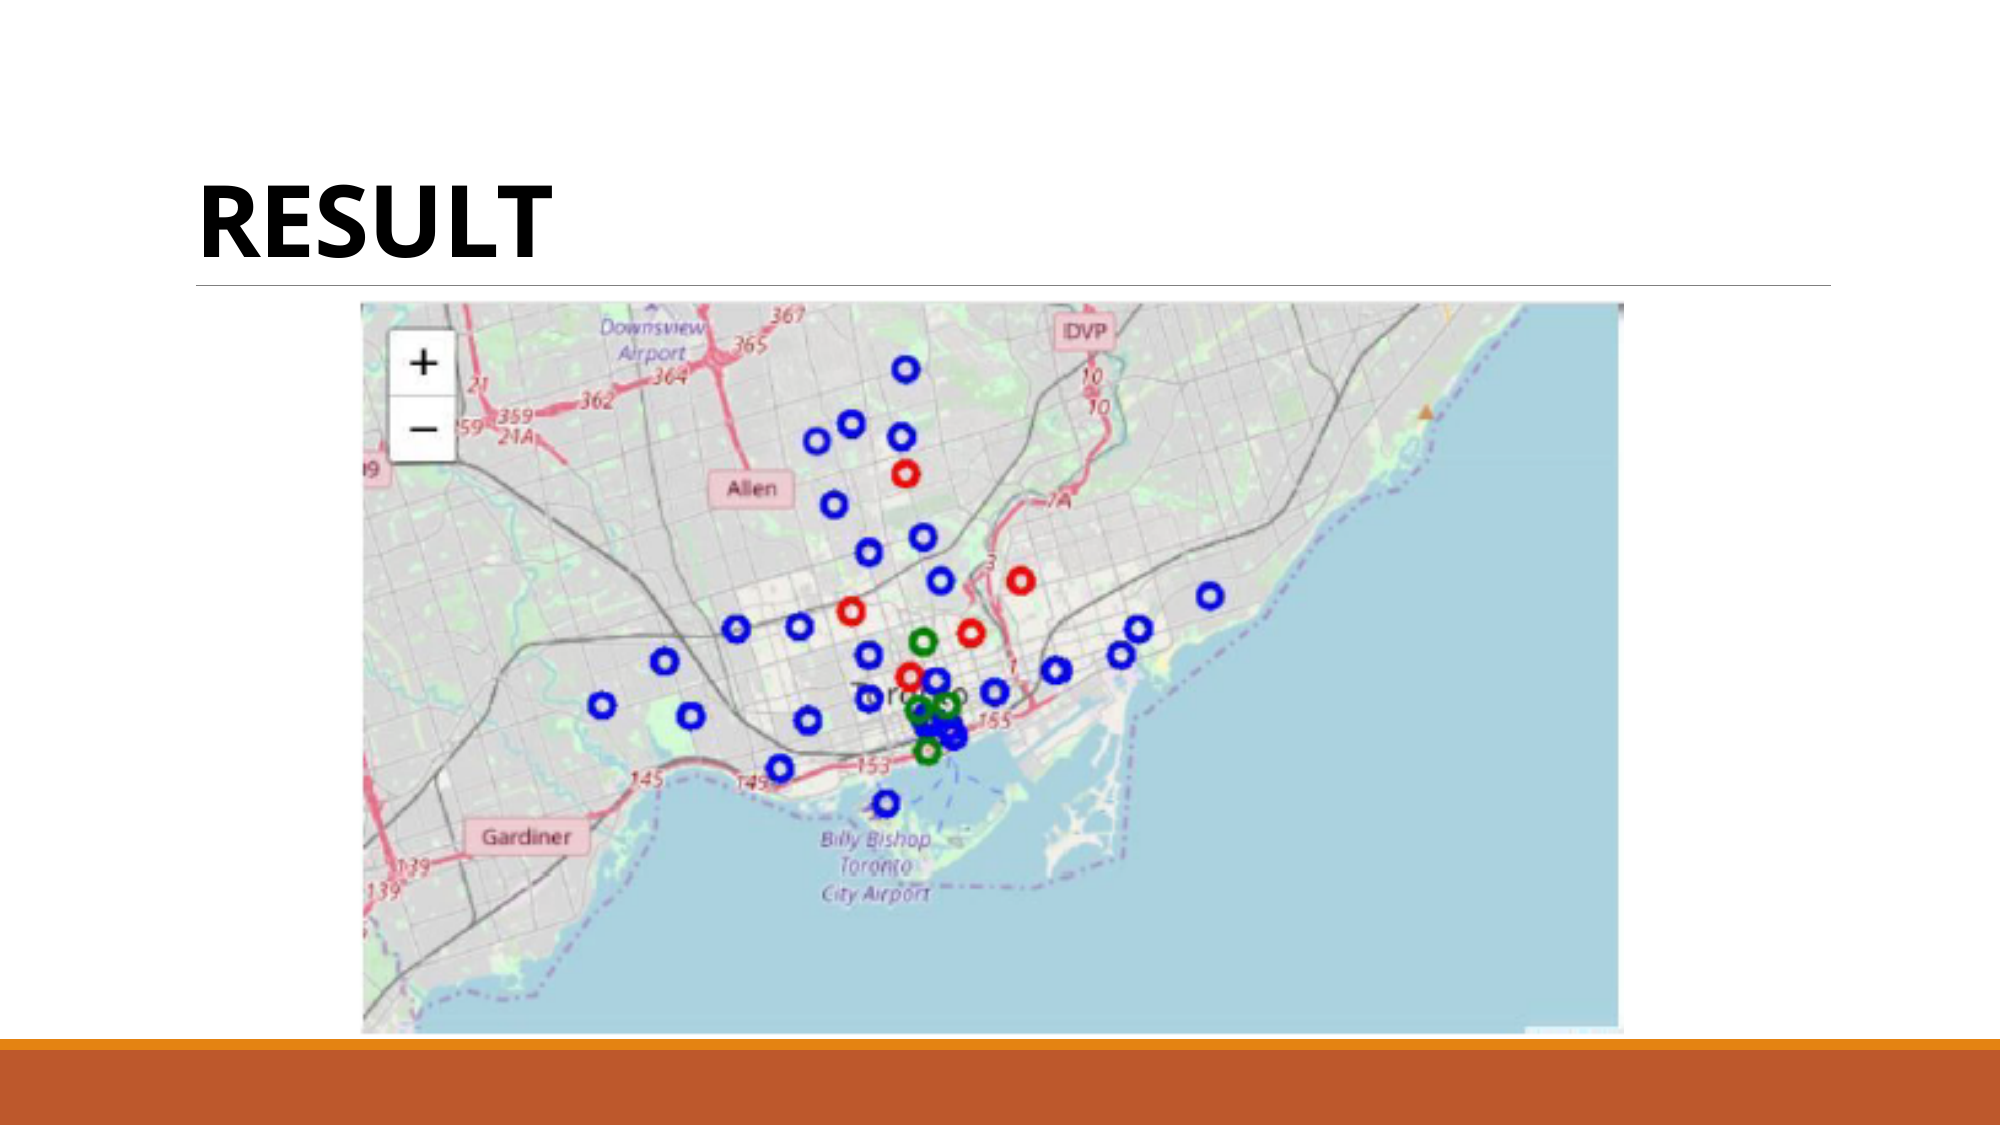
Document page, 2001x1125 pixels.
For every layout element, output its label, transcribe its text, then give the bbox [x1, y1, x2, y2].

title RESULT [180, 47, 1831, 286]
picture [354, 297, 1624, 1037]
